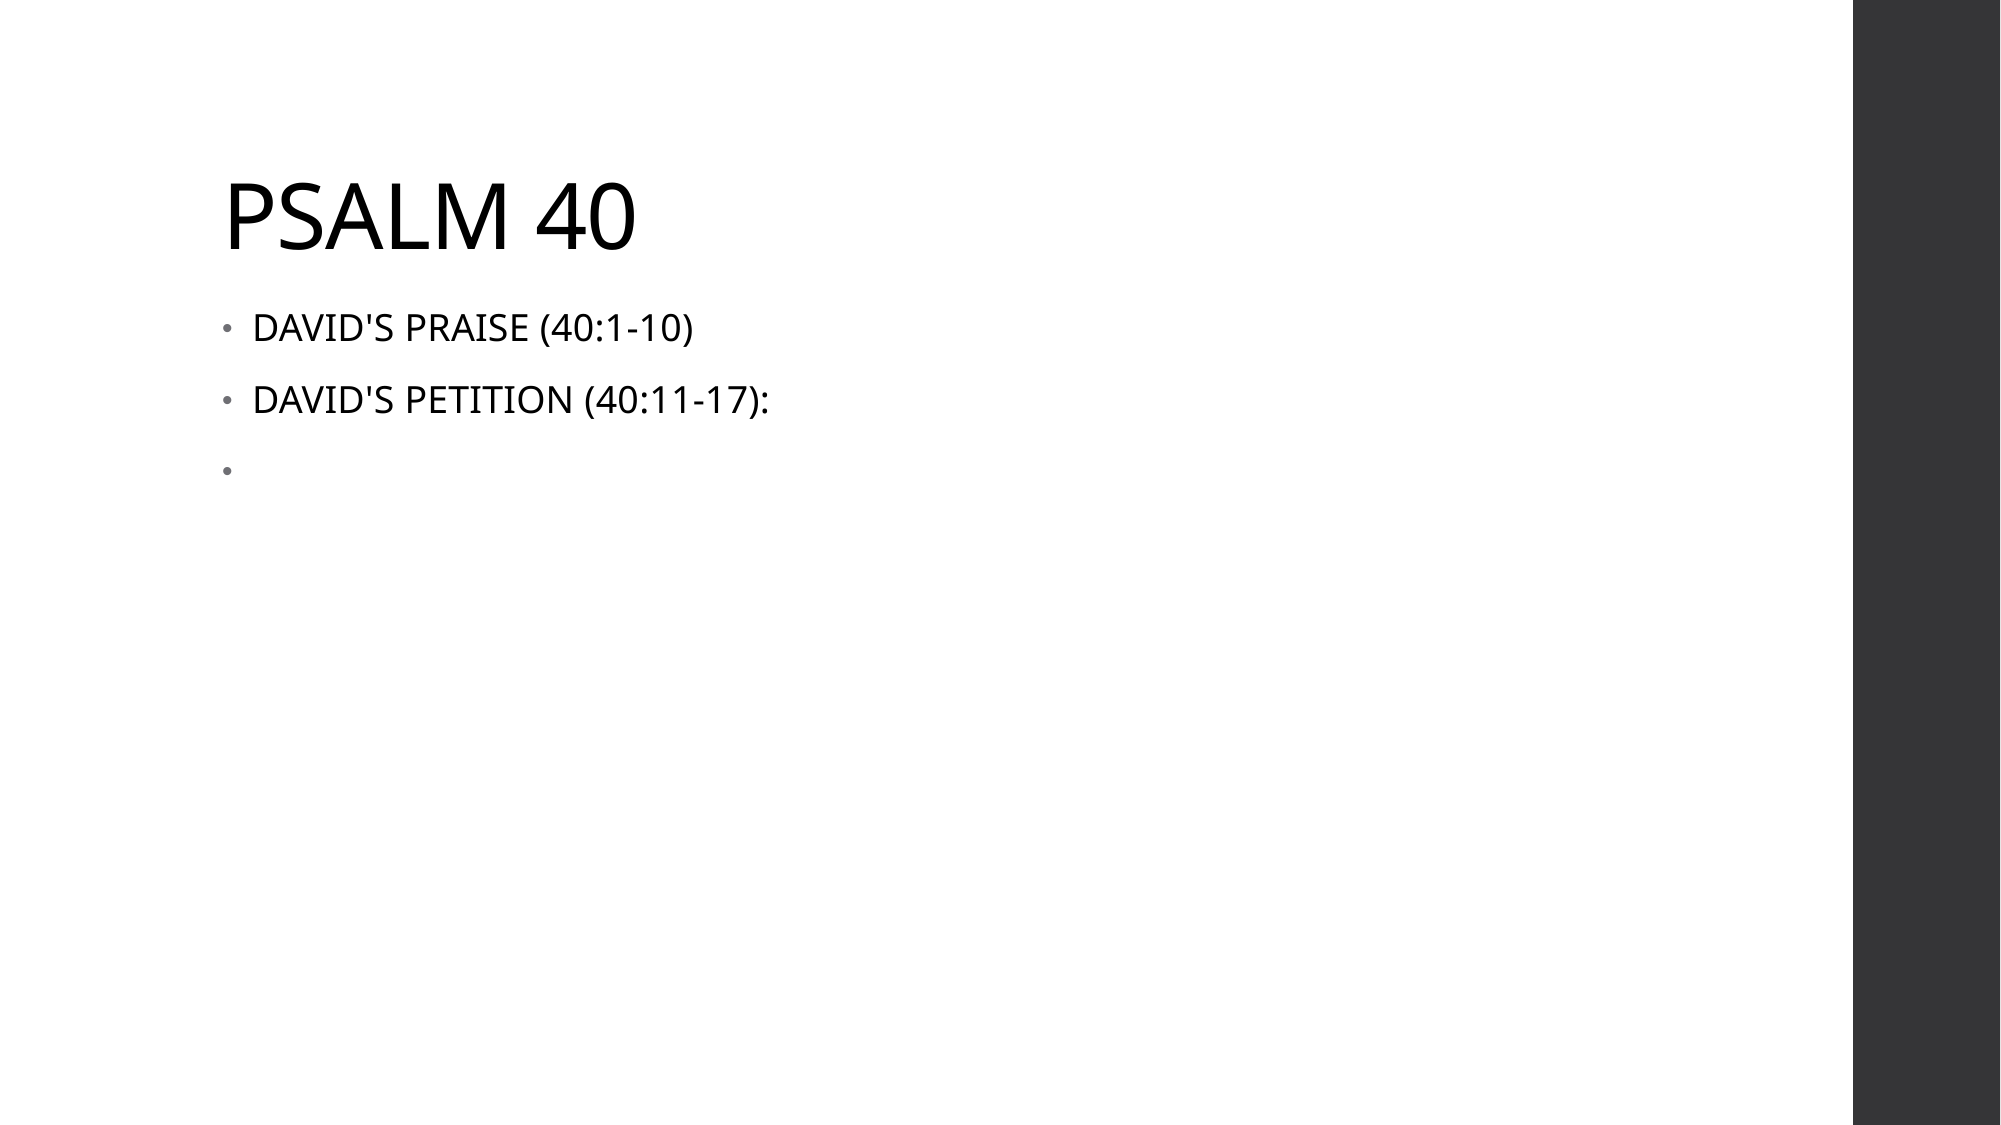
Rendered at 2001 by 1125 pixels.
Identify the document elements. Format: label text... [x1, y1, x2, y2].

list DAVID'S PRAISE (40:1-10) DAVID'S PETITION (40:11-17): [206, 299, 1617, 1014]
title PSALM 40 [206, 60, 1797, 278]
